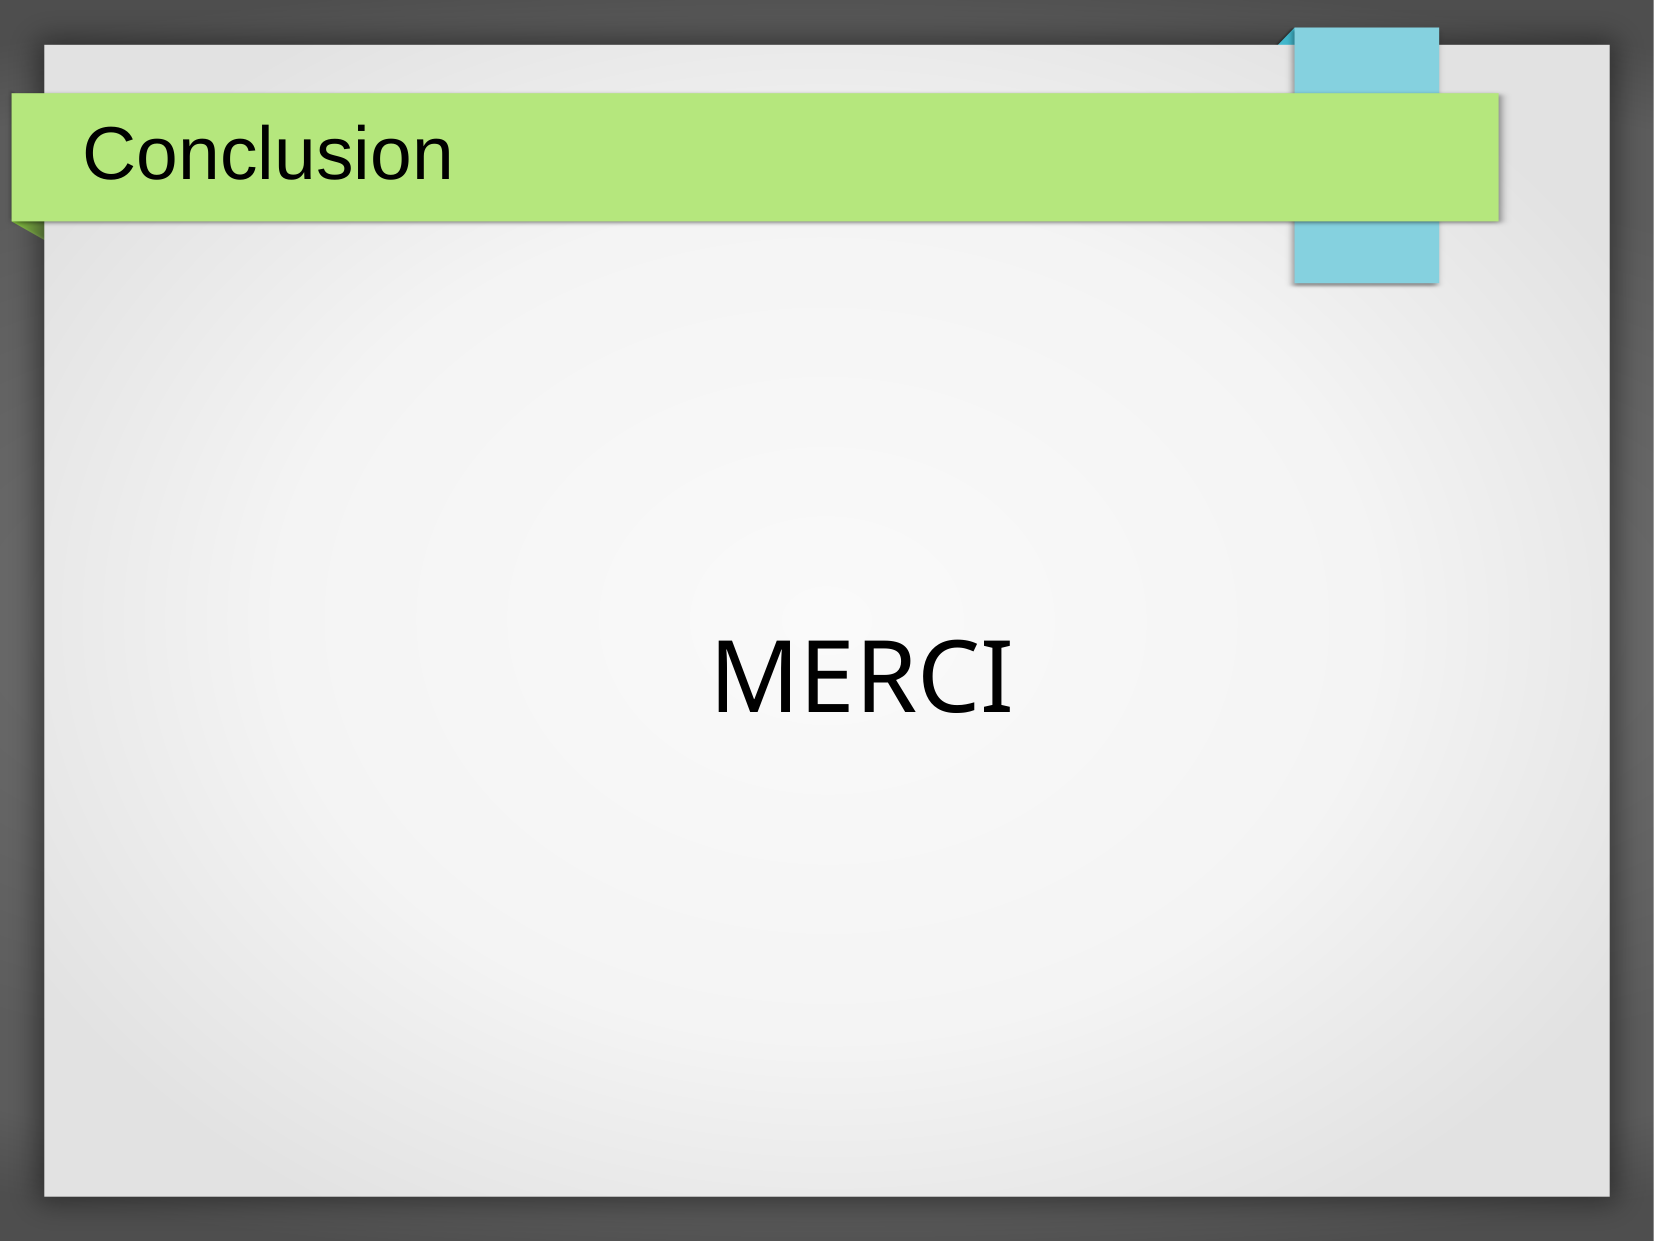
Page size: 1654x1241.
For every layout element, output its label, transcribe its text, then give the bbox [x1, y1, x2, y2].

title Conclusion [82, 94, 1264, 213]
picture [0, 0, 1654, 1241]
list MERCI [82, 295, 1571, 1015]
